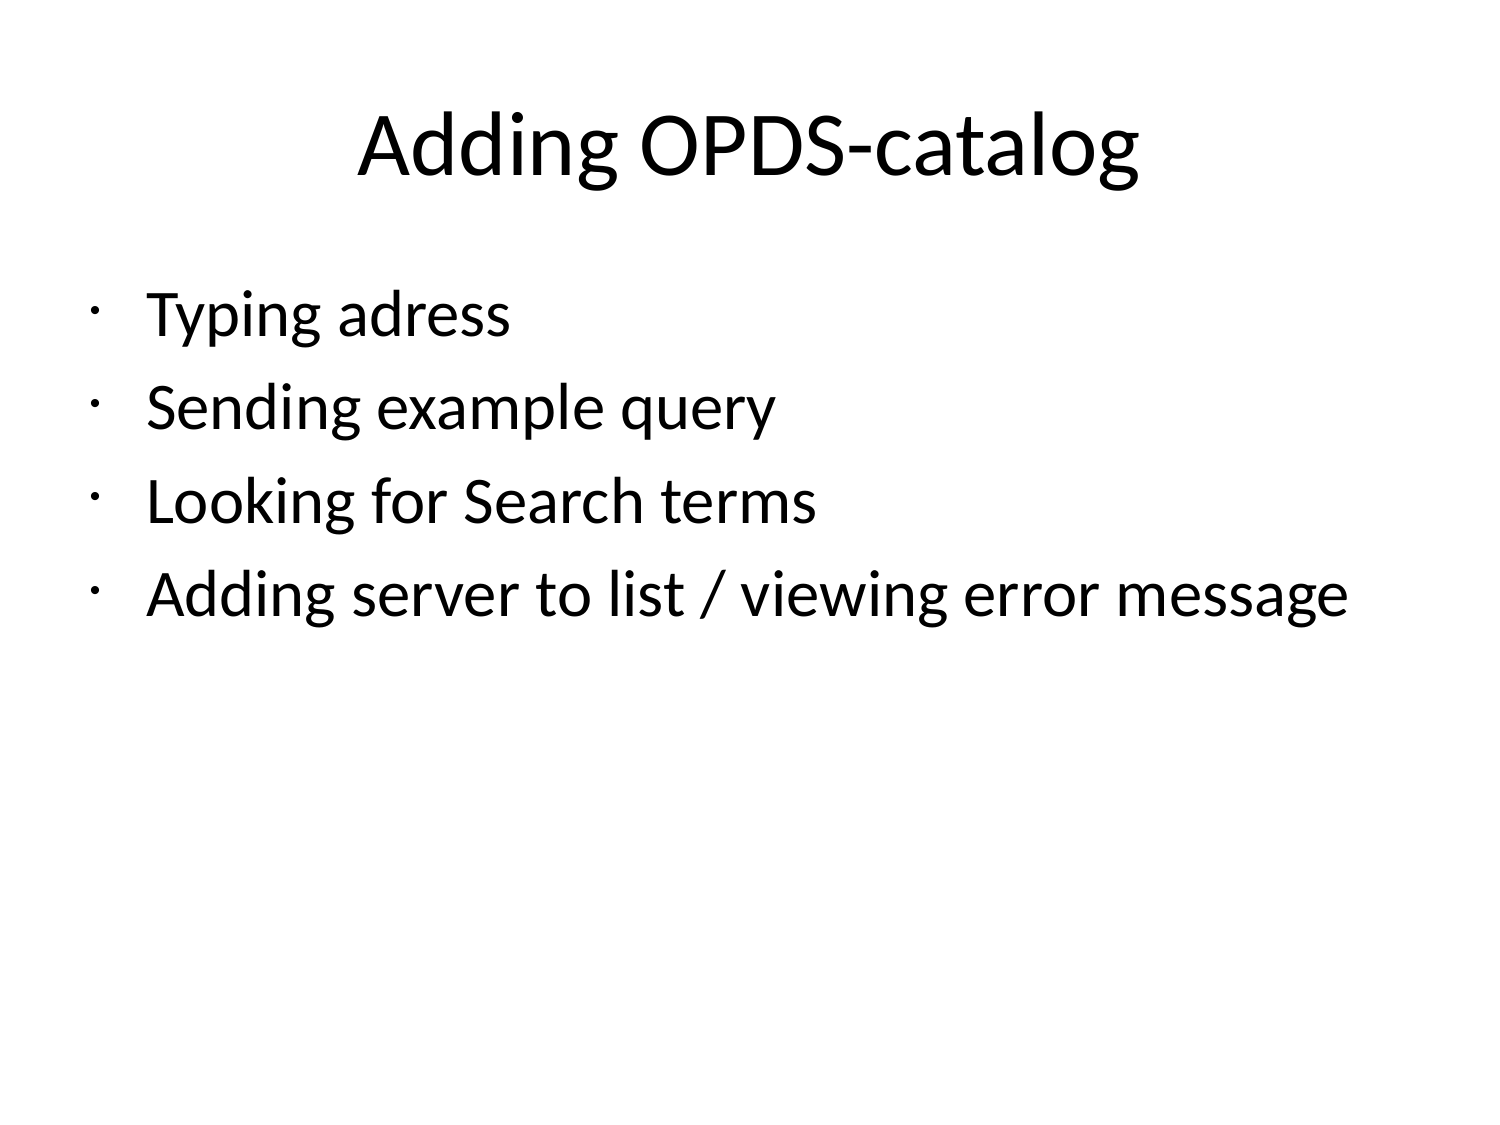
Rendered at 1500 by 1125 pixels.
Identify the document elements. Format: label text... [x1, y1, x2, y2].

list Typing adress Sending example query Looking for Search terms Adding server to list / viewing error message [75, 262, 1425, 1005]
title Adding OPDS-catalog [75, 45, 1425, 233]
